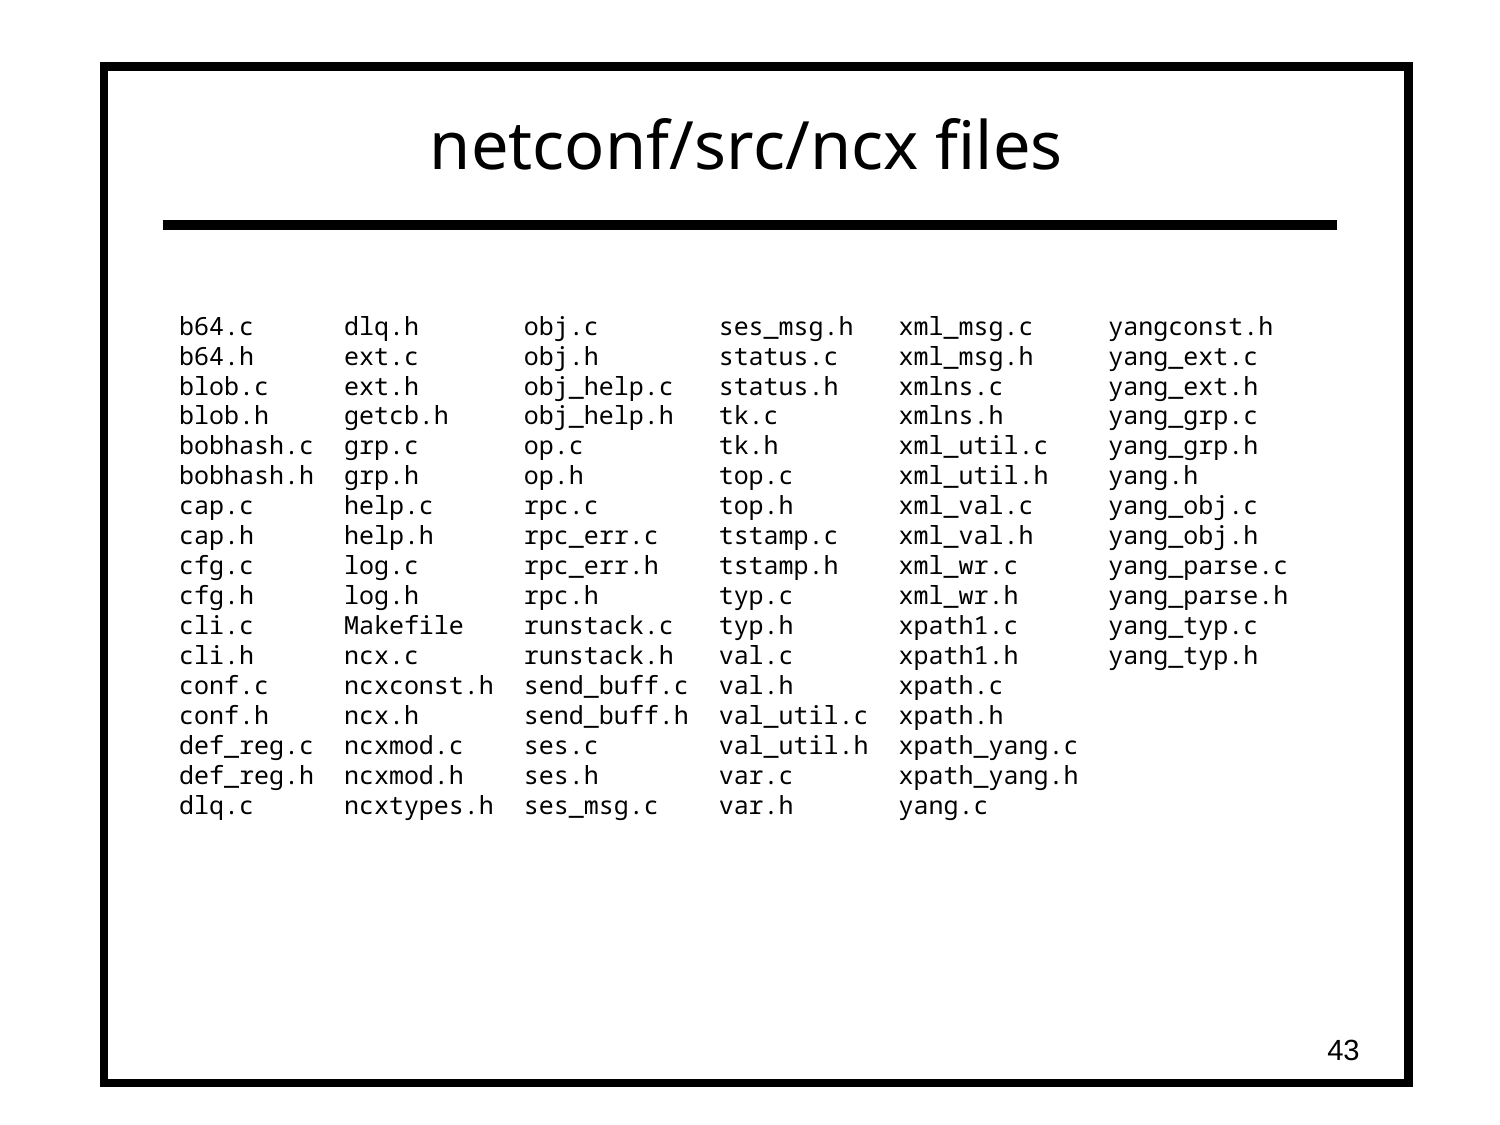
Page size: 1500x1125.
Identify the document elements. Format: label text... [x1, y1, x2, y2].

text_box b64.c dlq.h obj.c ses_msg.h xml_msg.c yangconst.h b64.h ext.c obj.h status.c xml_msg.h yang_ext.c blob.c ext.h obj_help.c status.h xmlns.c yang_ext.h blob.h getcb.h obj_help.h tk.c xmlns.h yang_grp.c bobhash.c grp.c op.c tk.h xml_util.c yang_grp.h bobhash.h grp.h op.h top.c xml_util.h yang.h cap.c help.c rpc.c top.h xml_val.c yang_obj.c cap.h help.h rpc_err.c tstamp.c xml_val.h yang_obj.h cfg.c log.c rpc_err.h tstamp.h xml_wr.c yang_parse.c cfg.h log.h rpc.h typ.c xml_wr.h yang_parse.h cli.c Makefile runstack.c typ.h xpath1.c yang_typ.c cli.h ncx.c runstack.h val.c xpath1.h yang_typ.h conf.c ncxconst.h send_buff.c val.h xpath.c conf.h ncx.h send_buff.h val_util.c xpath.h def_reg.c ncxmod.c ses.c val_util.h xpath_yang.c def_reg.h ncxmod.h ses.h var.c xpath_yang.h dlq.c ncxtypes.h ses_msg.c var.h yang.c [164, 302, 1333, 923]
title netconf/src/ncx files [162, 82, 1332, 206]
